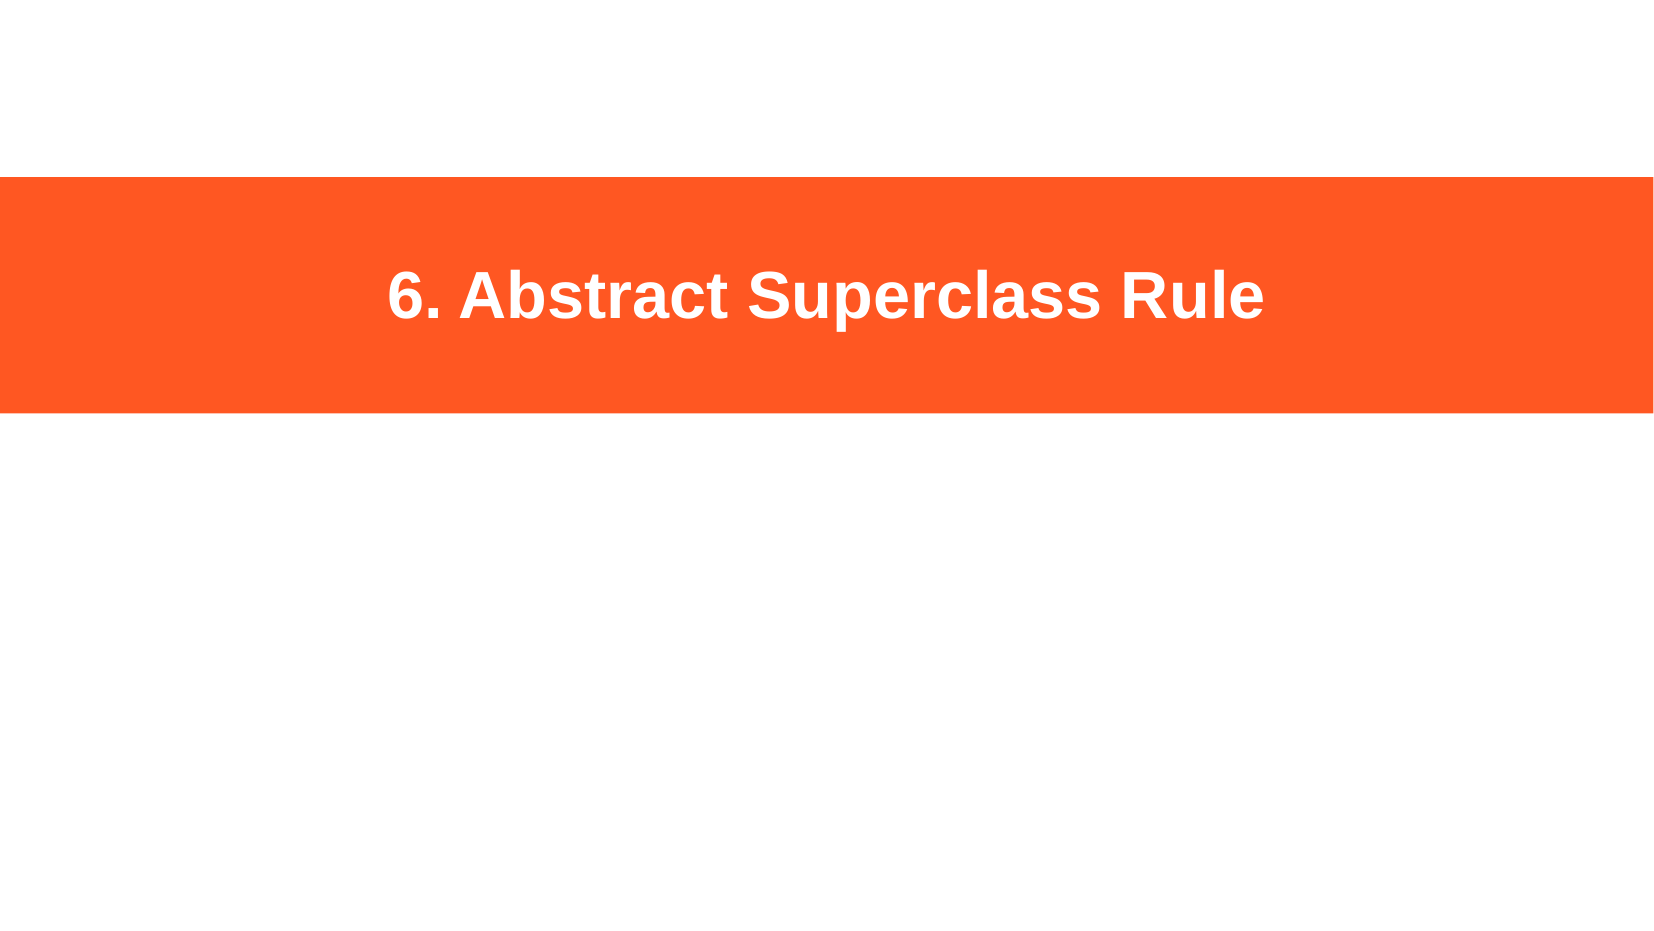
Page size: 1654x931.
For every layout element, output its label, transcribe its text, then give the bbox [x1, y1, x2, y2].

title 6. Abstract Superclass Rule [0, 177, 1654, 414]
